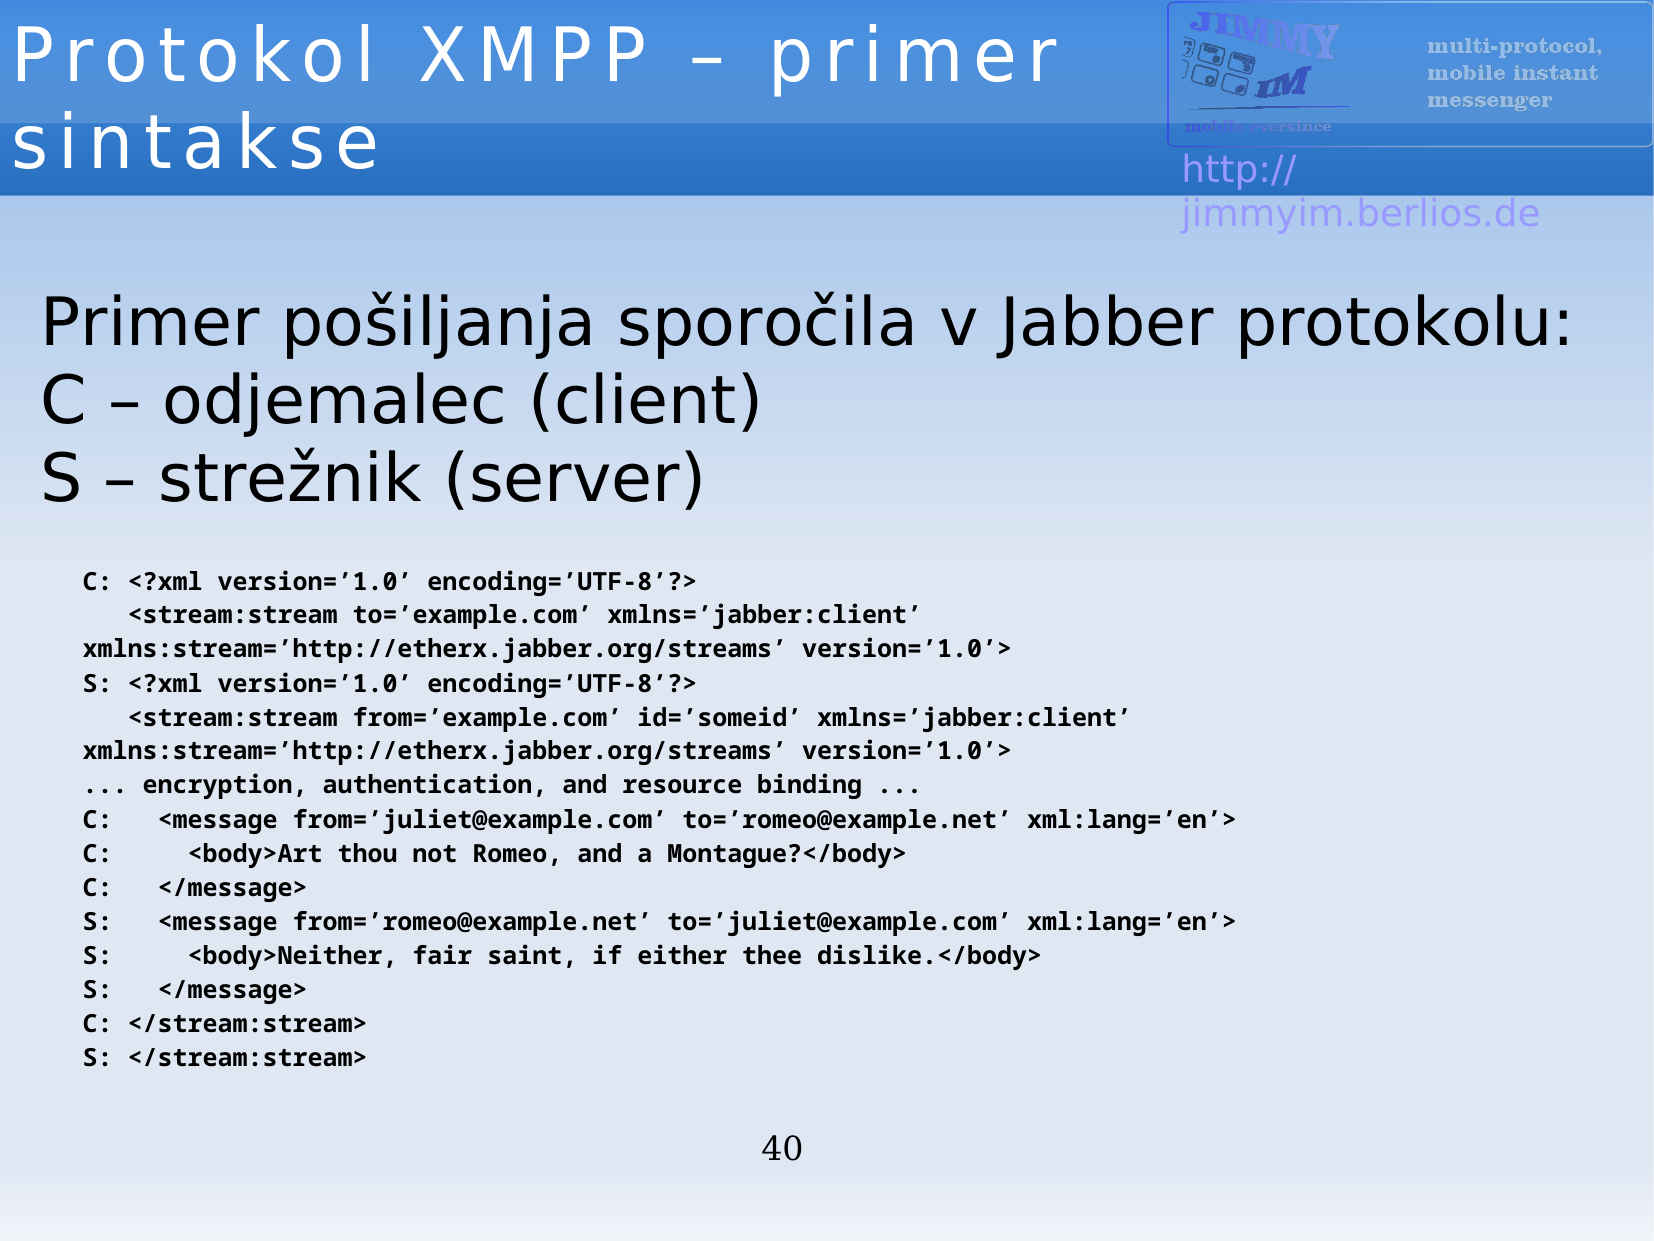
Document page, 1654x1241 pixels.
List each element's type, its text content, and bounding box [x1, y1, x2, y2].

title Protokol XMPP – primer sintakse [11, 0, 1167, 199]
text_box Primer pošiljanja sporočila v Jabber protokolu: C – odjemalec (client) S – strežnik (server) [25, 276, 1602, 525]
picture [0, 0, 1654, 1241]
subtitle C: <?xml version=’1.0’ encoding=’UTF-8’?> <stream:stream to=’example.com’ xmlns=’jabber:client’ xmlns:stream=’http://etherx.jabber.org/streams’ version=’1.0’> S: <?xml version=’1.0’ encoding=’UTF-8’?> <stream:stream from=’example.com’ id=’someid’ xmlns=’jabber:client’ xmlns:stream=’http://etherx.jabber.org/streams’ version=’1.0’> ... encryption, authentication, and resource binding ... C: <message from=’juliet@example.com’ to=’romeo@example.net’ xml:lang=’en’> C: <body>Art thou not Romeo, and a Montague?</body> C: </message> S: <message from=’romeo@example.net’ to=’juliet@example.com’ xml:lang=’en’> S: <body>Neither, fair saint, if either thee dislike.</body> S: </message> C: </stream:stream> S: </stream:stream> [82, 525, 1571, 1172]
